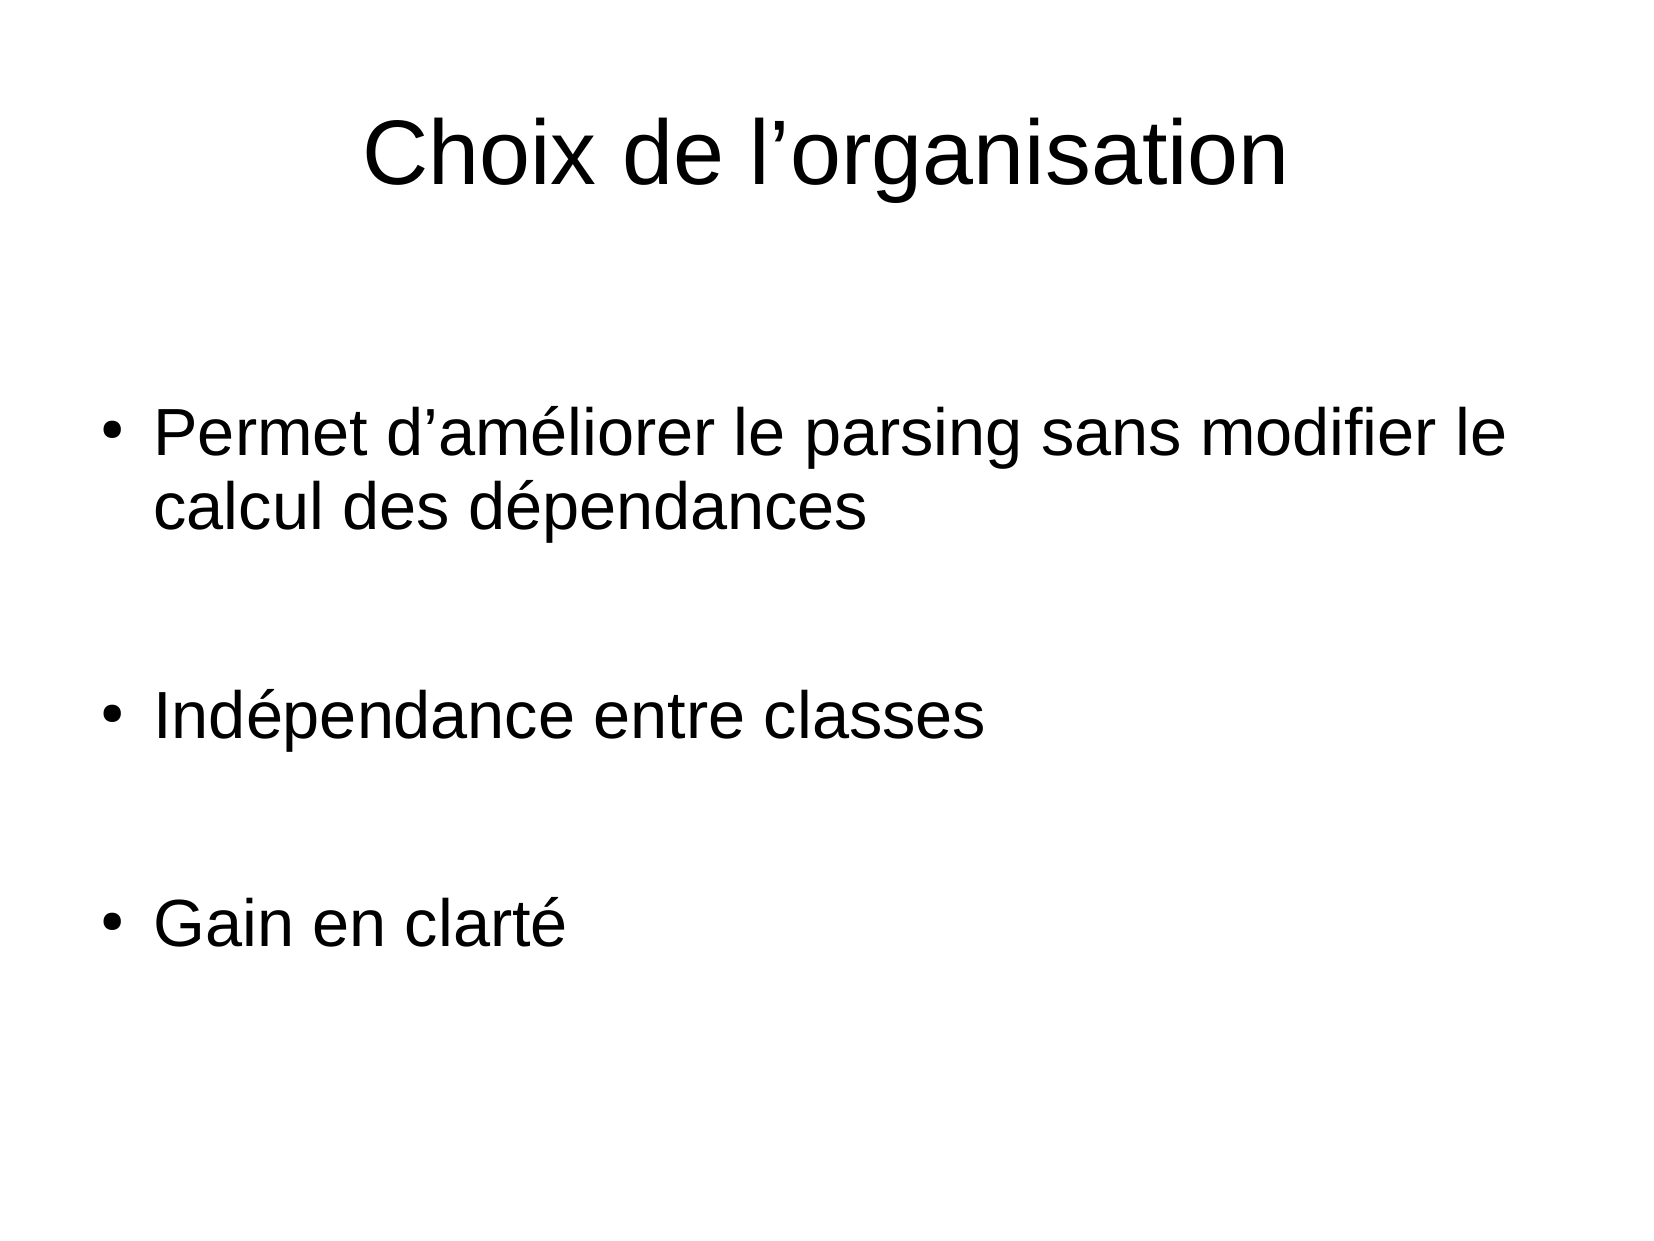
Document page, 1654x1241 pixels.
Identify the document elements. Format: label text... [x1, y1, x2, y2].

title Choix de l’organisation [82, 49, 1571, 257]
list Permet d’améliorer le parsing sans modifier le calcul des dépendances Indépendance entre classes Gain en clarté [82, 290, 1571, 1010]
